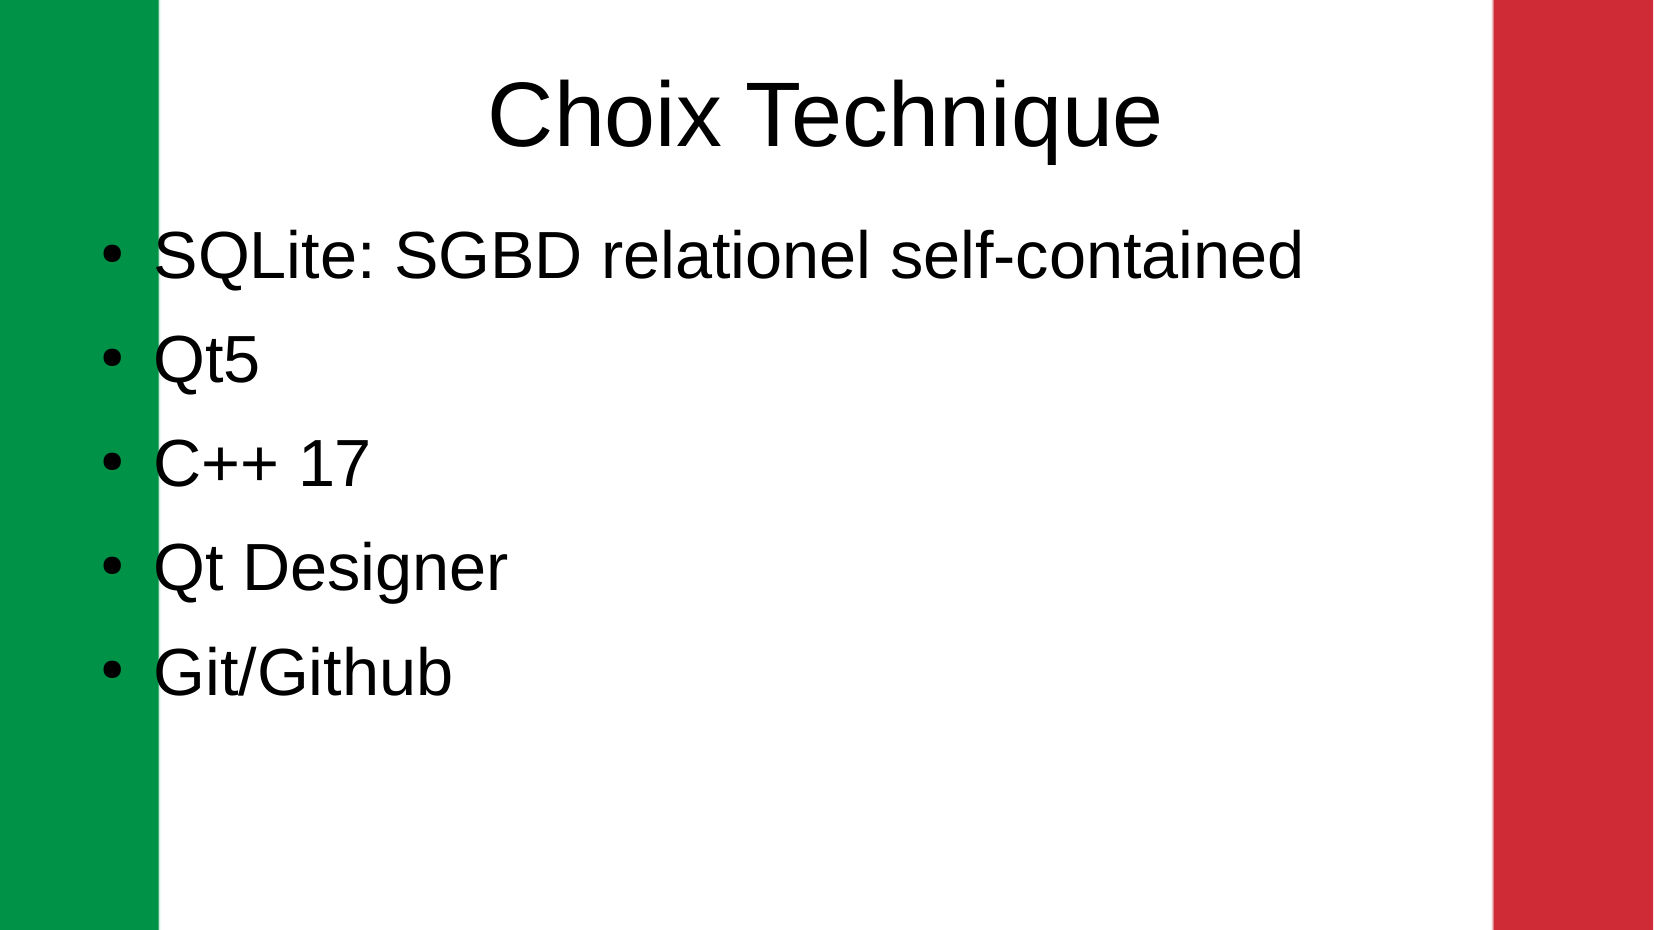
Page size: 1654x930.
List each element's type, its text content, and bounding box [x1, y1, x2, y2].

picture [0, 0, 1654, 930]
list SQLite: SGBD relationel self-contained Qt5 C++ 17 Qt Designer Git/Github [82, 217, 1571, 757]
title Choix Technique [82, 37, 1571, 193]
